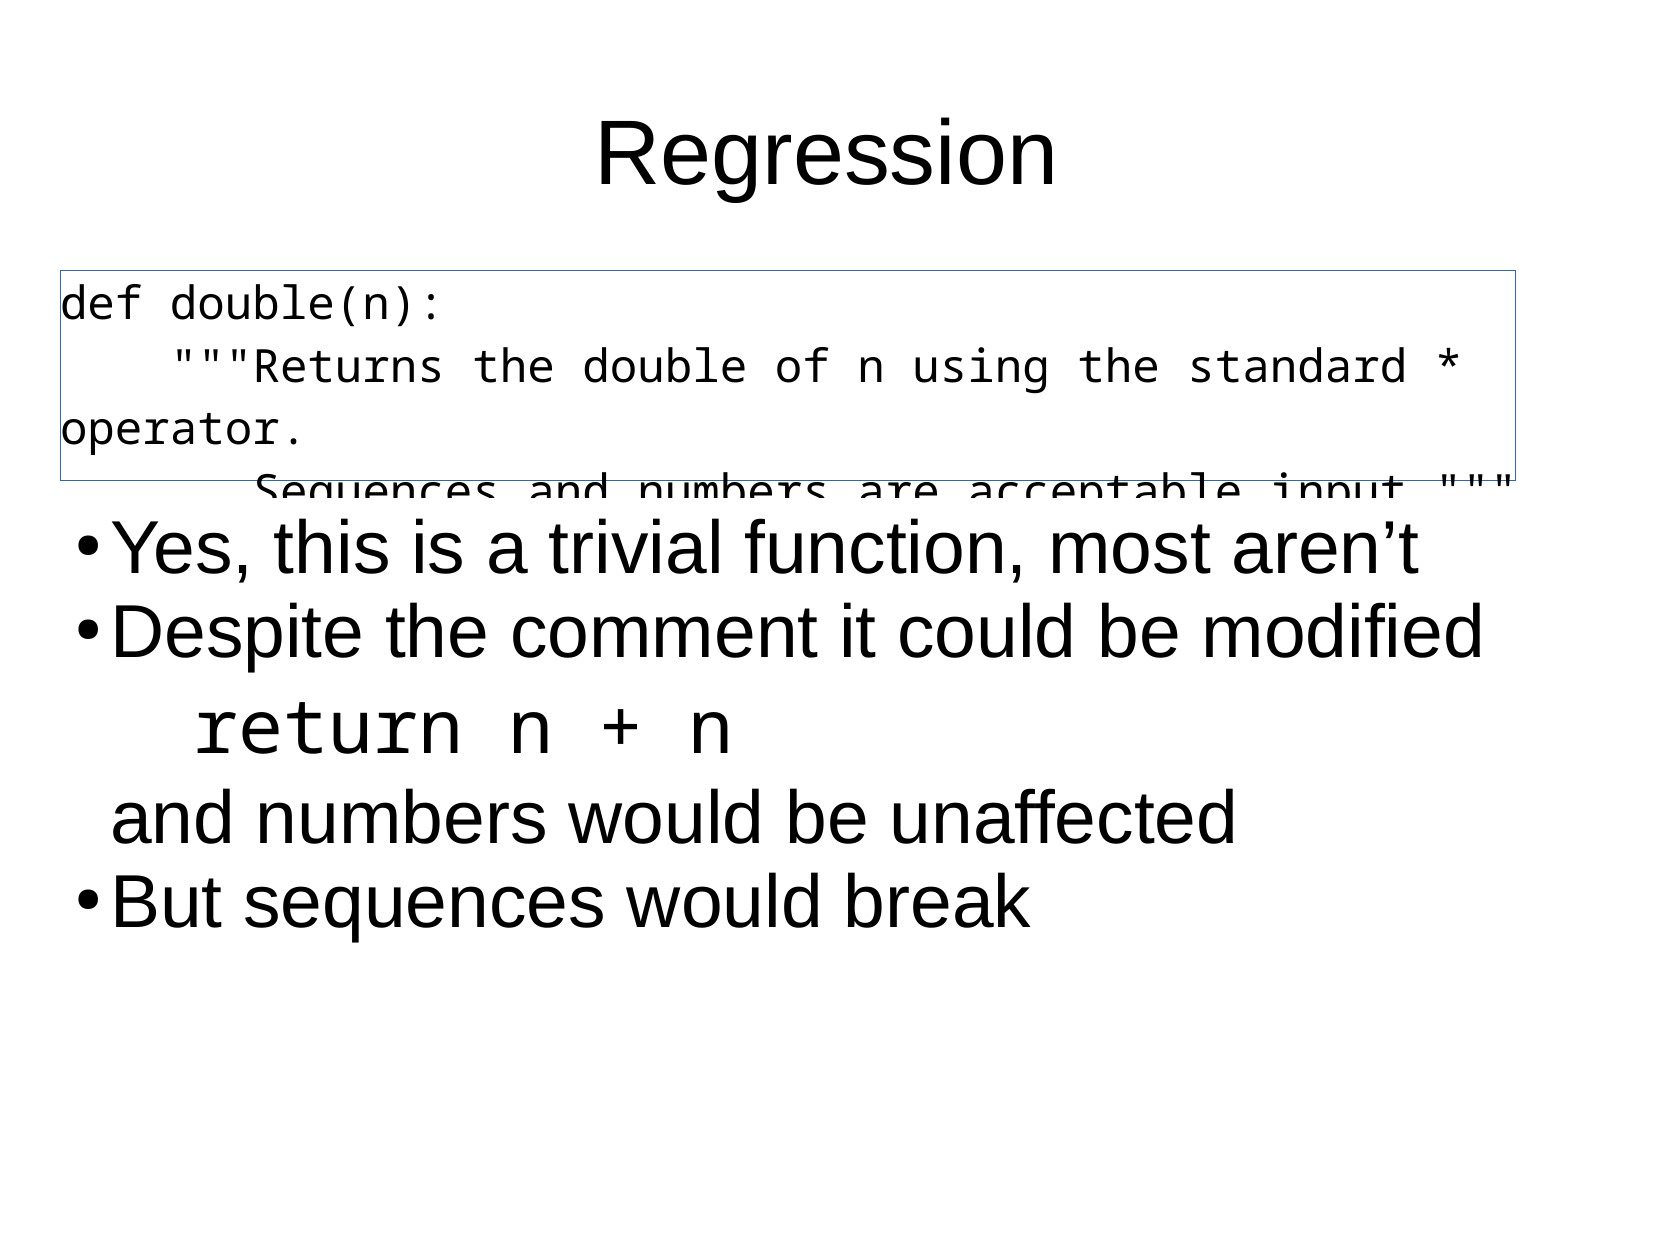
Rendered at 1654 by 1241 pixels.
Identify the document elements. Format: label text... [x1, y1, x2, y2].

text_box Yes, this is a trivial function, most aren’t Despite the comment it could be modified return n + n and numbers would be unaffected But sequences would break [60, 498, 1516, 933]
list def double(n): """Returns the double of n using the standard * operator. Sequences and numbers are acceptable input.""" return n * 2 [60, 270, 1549, 991]
title Regression [82, 49, 1571, 257]
